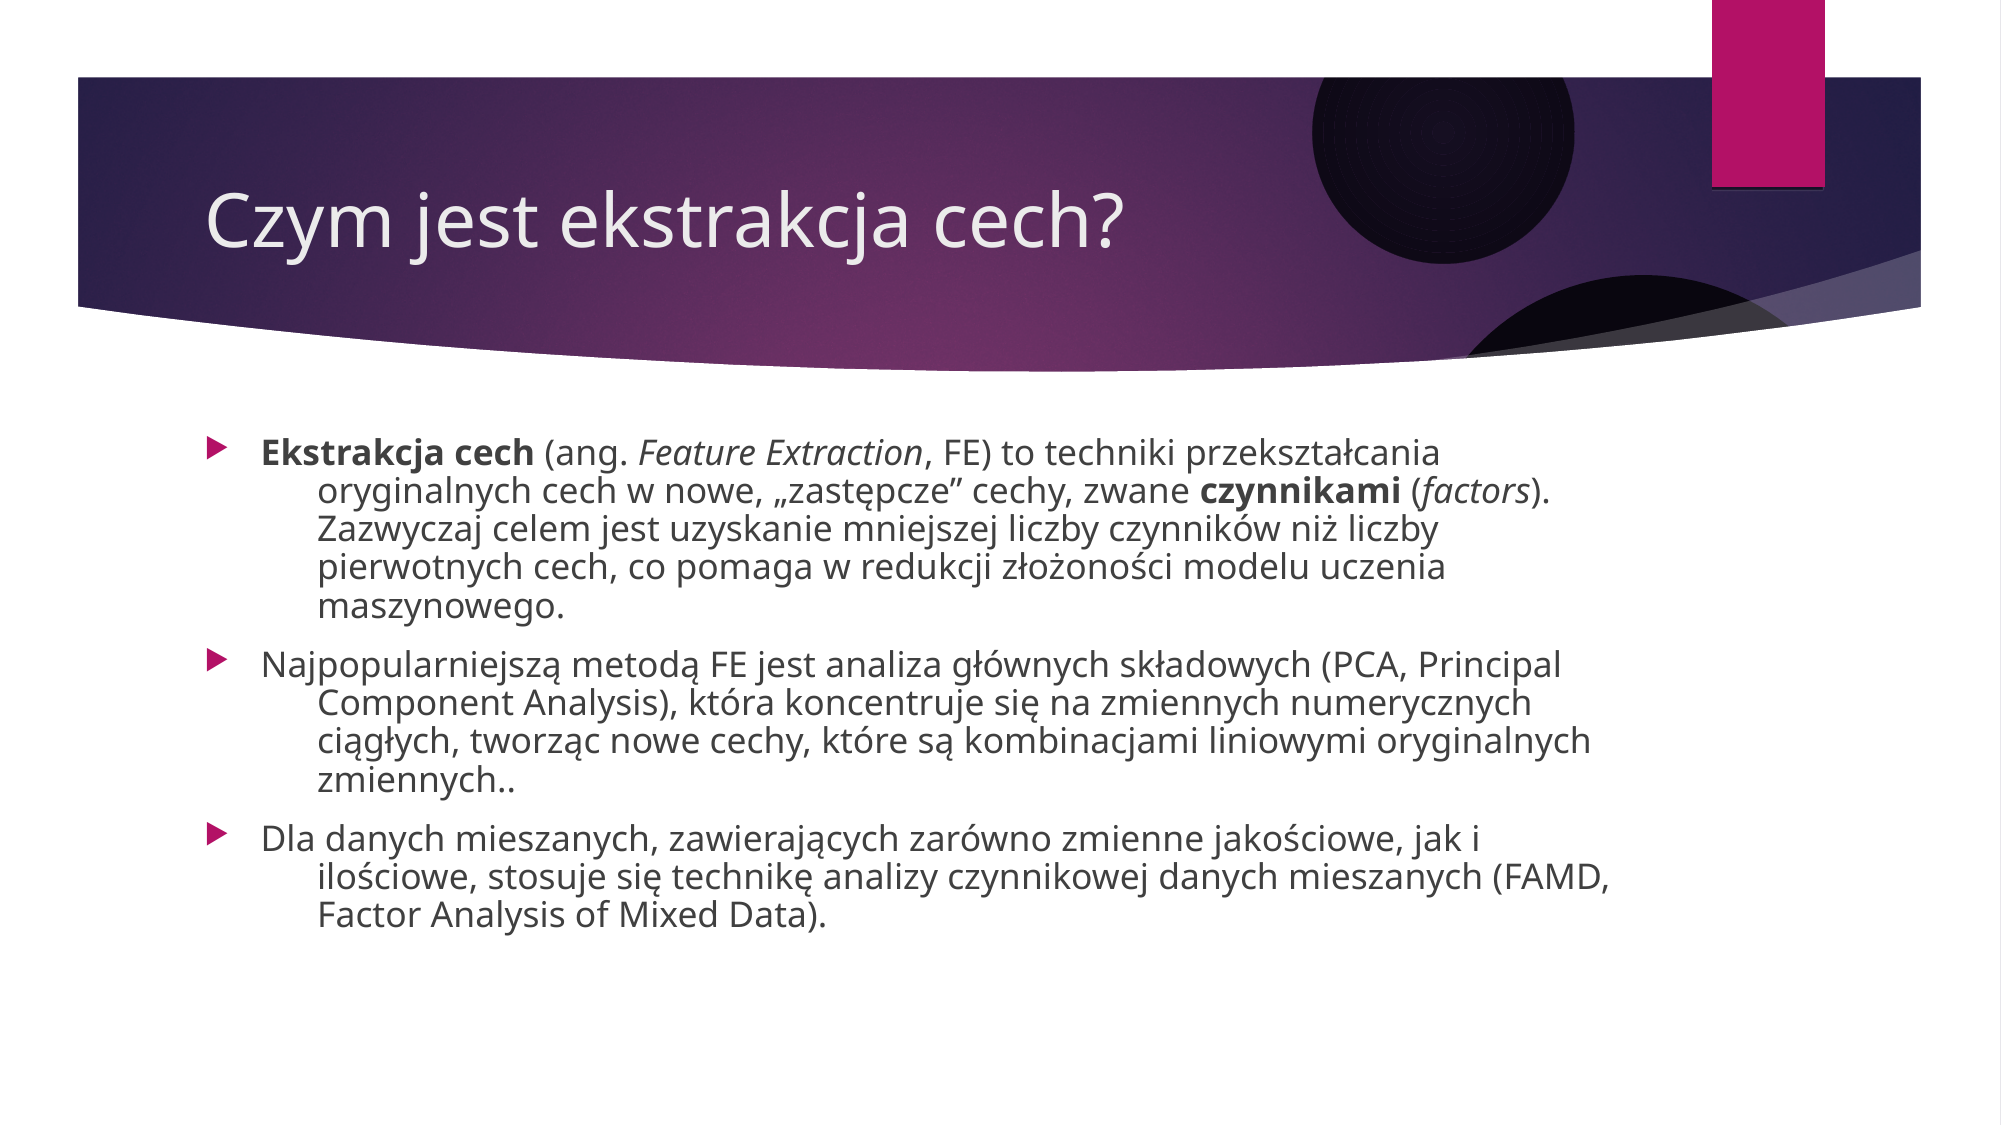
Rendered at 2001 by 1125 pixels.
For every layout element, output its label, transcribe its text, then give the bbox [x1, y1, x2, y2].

list Ekstrakcja cech (ang. Feature Extraction, FE) to techniki przekształcania oryginalnych cech w nowe, „zastępcze” cechy, zwane czynnikami (factors). Zazwyczaj celem jest uzyskanie mniejszej liczby czynników niż liczby pierwotnych cech, co pomaga w redukcji złożoności modelu uczenia maszynowego. Najpopularniejszą metodą FE jest analiza głównych składowych (PCA, Principal Component Analysis), która koncentruje się na zmiennych numerycznych ciągłych, tworząc nowe cechy, które są kombinacjami liniowymi oryginalnych zmiennych.. Dla danych mieszanych, zawierających zarówno zmienne jakościowe, jak i ilościowe, stosuje się technikę analizy czynnikowej danych mieszanych (FAMD, Factor Analysis of Mixed Data). [189, 427, 1638, 988]
title Czym jest ekstrakcja cech? [189, 159, 1627, 276]
